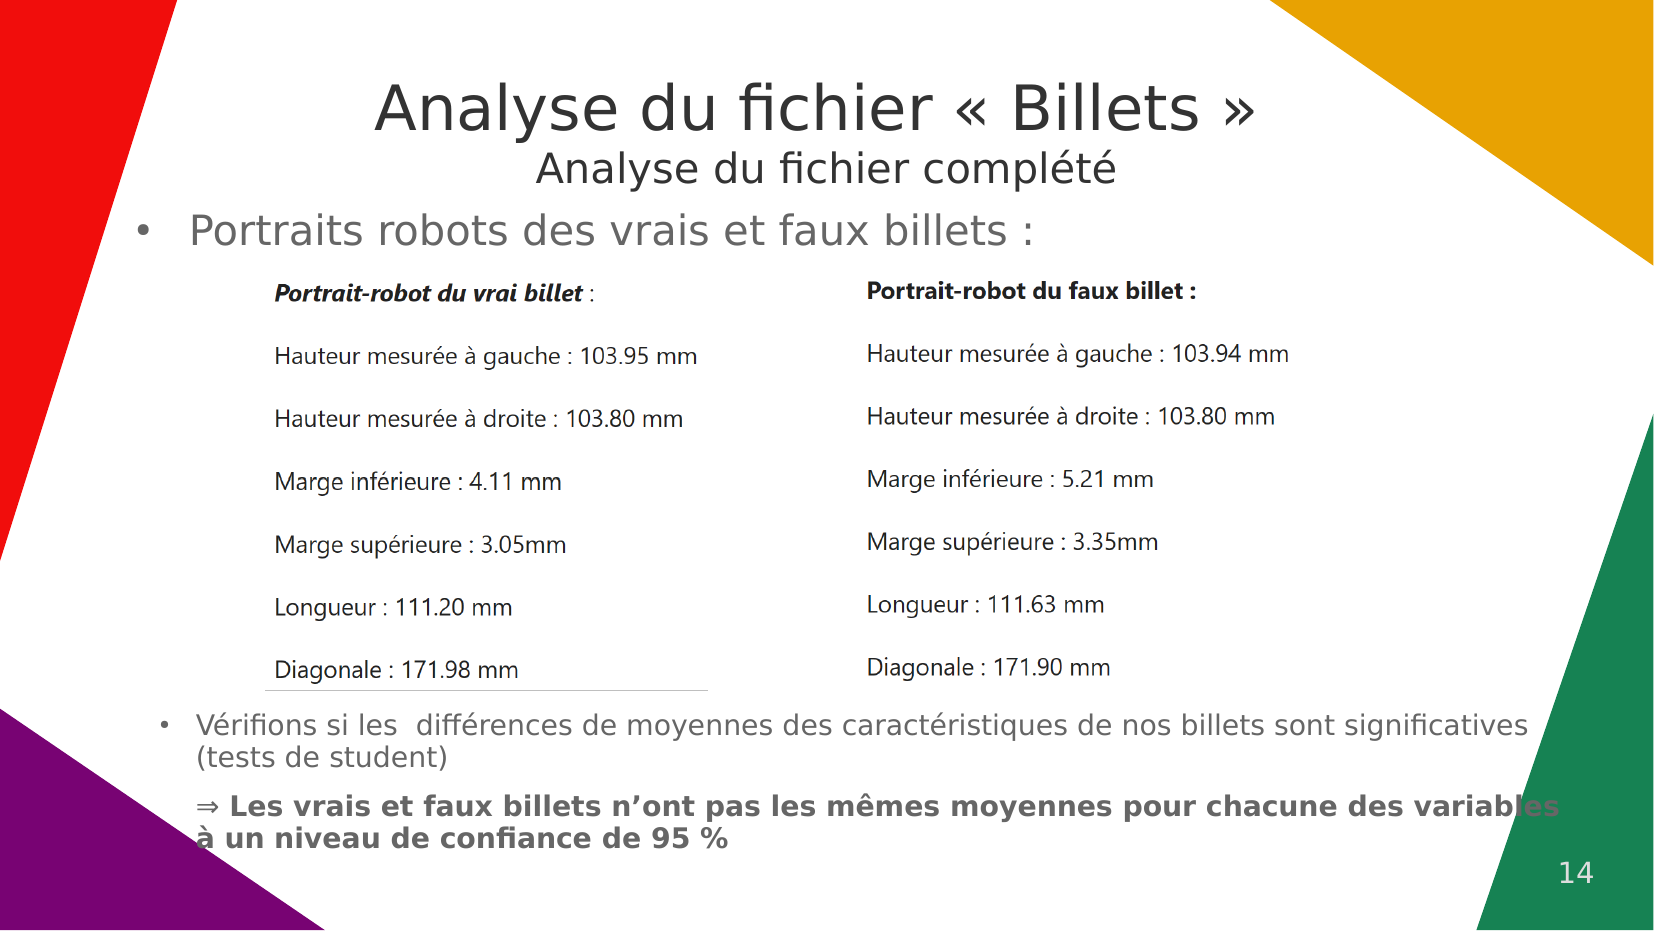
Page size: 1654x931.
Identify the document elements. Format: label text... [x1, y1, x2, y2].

picture [856, 265, 1308, 702]
list Portraits robots des vrais et faux billets : [118, 206, 1063, 266]
list Vérifions si les différences de moyennes des caractéristiques de nos billets sont significatives (tests de student) ⇒ Les vrais et faux billets n’ont pas les mêmes moyennes pour chacune des variables à un niveau de confiance de 95 % [147, 708, 1565, 857]
picture [265, 265, 708, 691]
title Analyse du fichier « Billets » Analyse du fichier complété [118, 59, 1536, 207]
